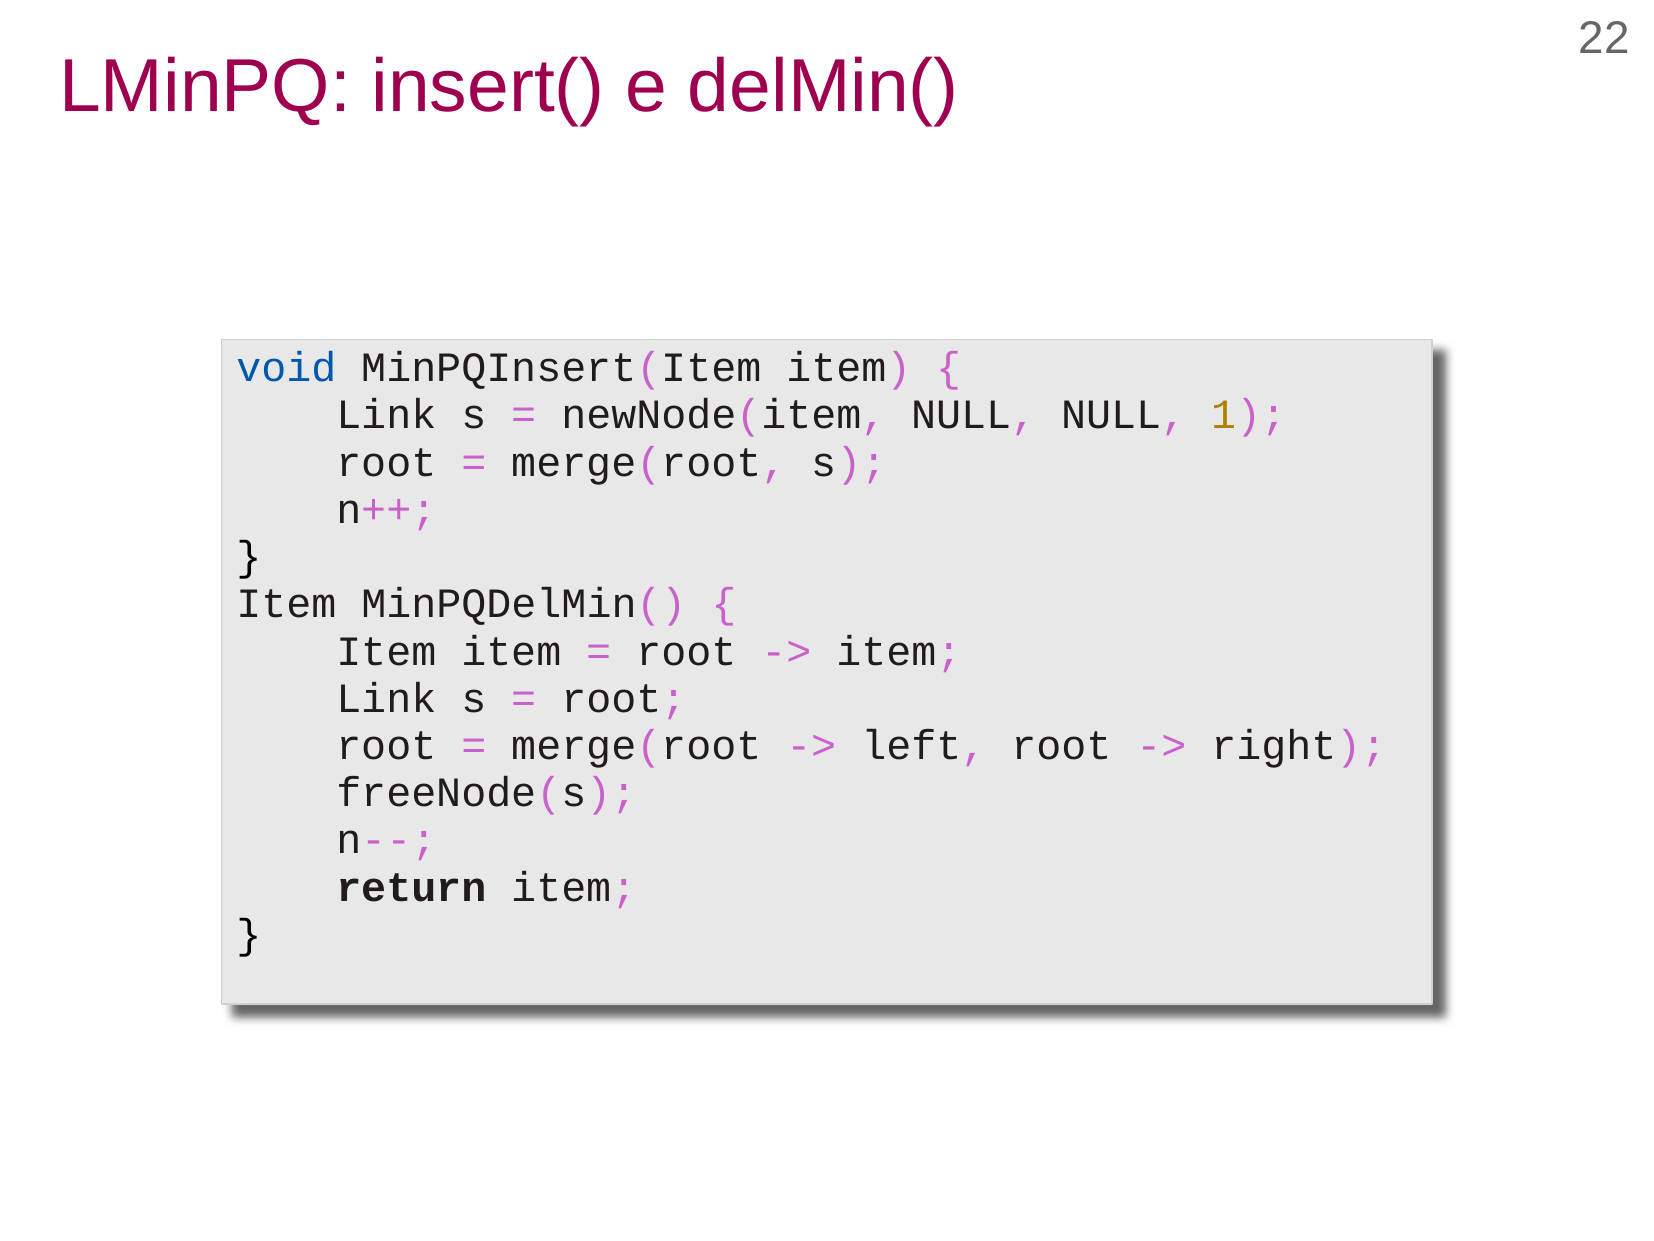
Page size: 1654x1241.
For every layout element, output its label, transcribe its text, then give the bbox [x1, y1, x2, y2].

text_box void MinPQInsert(Item item) { Link s = newNode(item, NULL, NULL, 1); root = merge(root, s); n++; } Item MinPQDelMin() { Item item = root -> item; Link s = root; root = merge(root -> left, root -> right); freeNode(s); n--; return item; } [221, 339, 1433, 1004]
title LMinPQ: insert() e delMin() [59, 29, 1595, 148]
